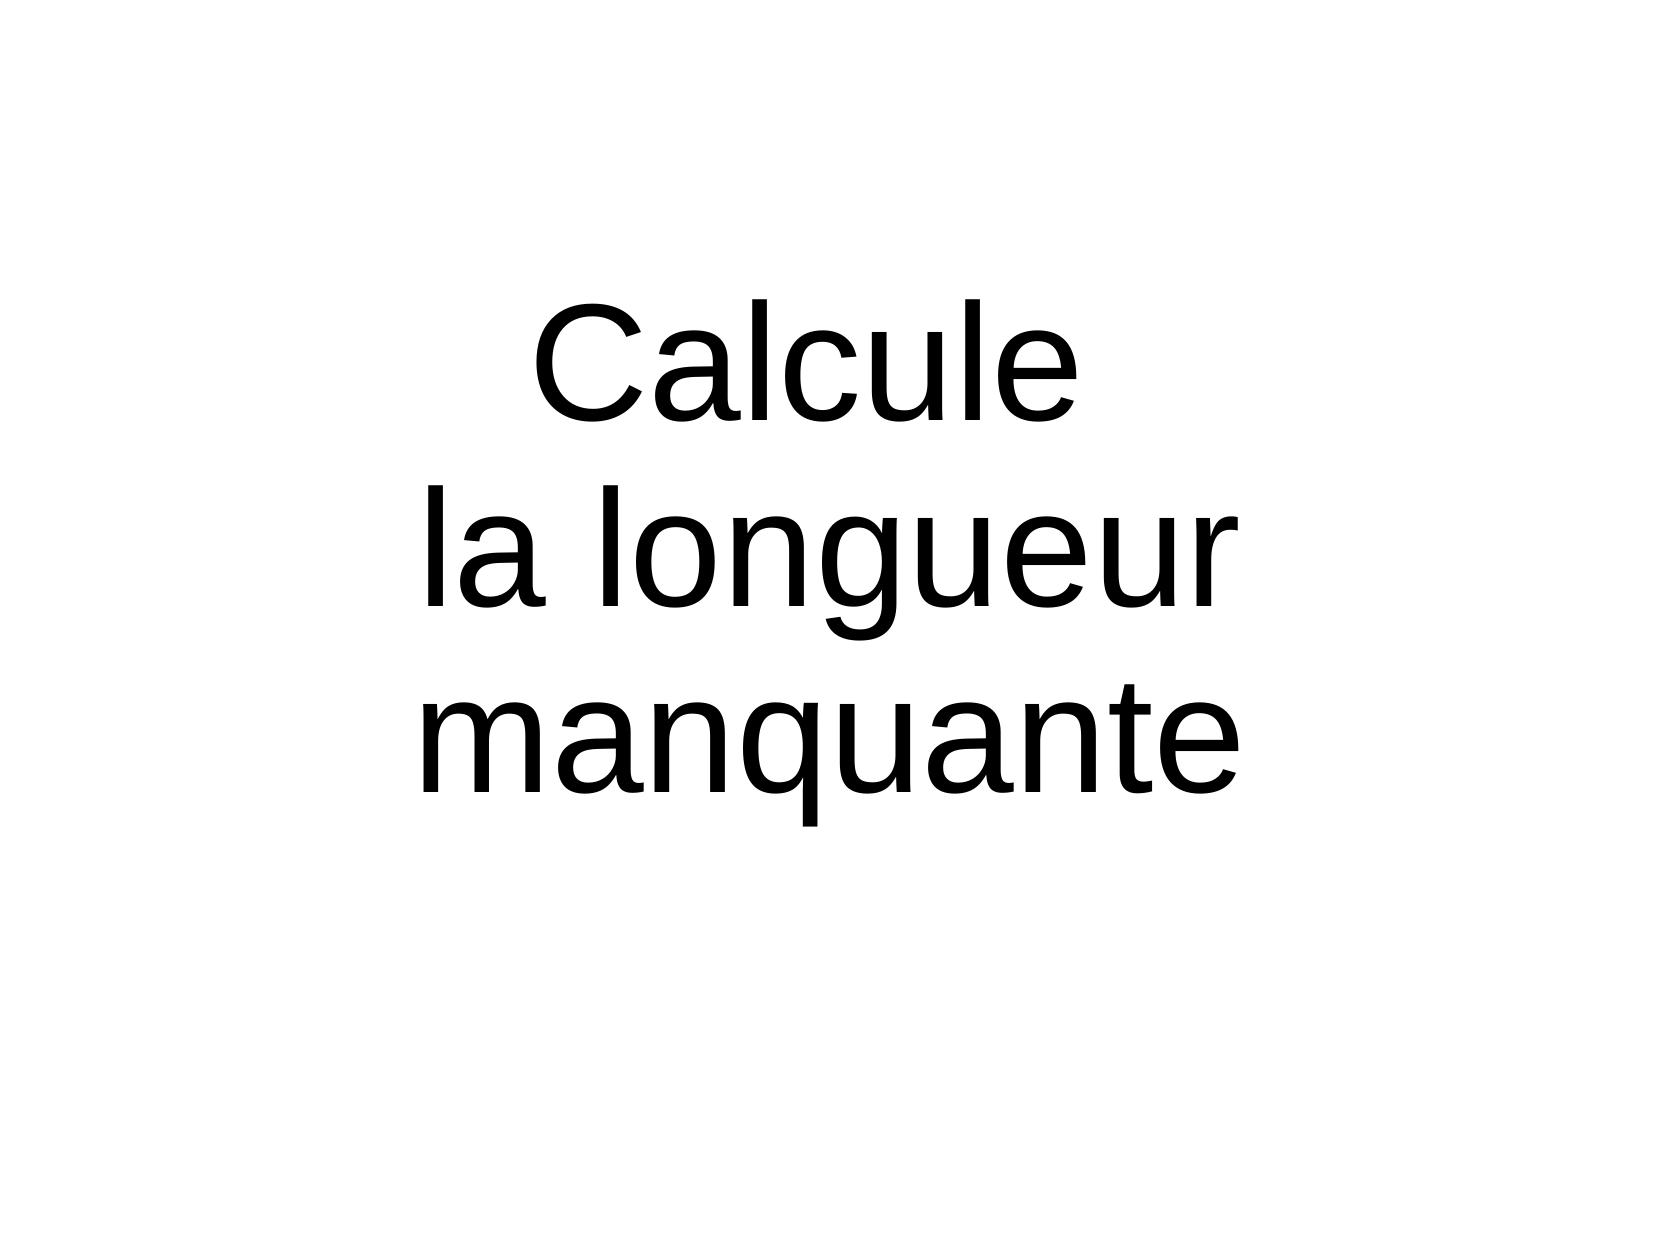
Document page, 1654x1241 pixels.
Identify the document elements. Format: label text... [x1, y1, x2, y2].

title Calcule la longueur manquante [2, 269, 1654, 829]
